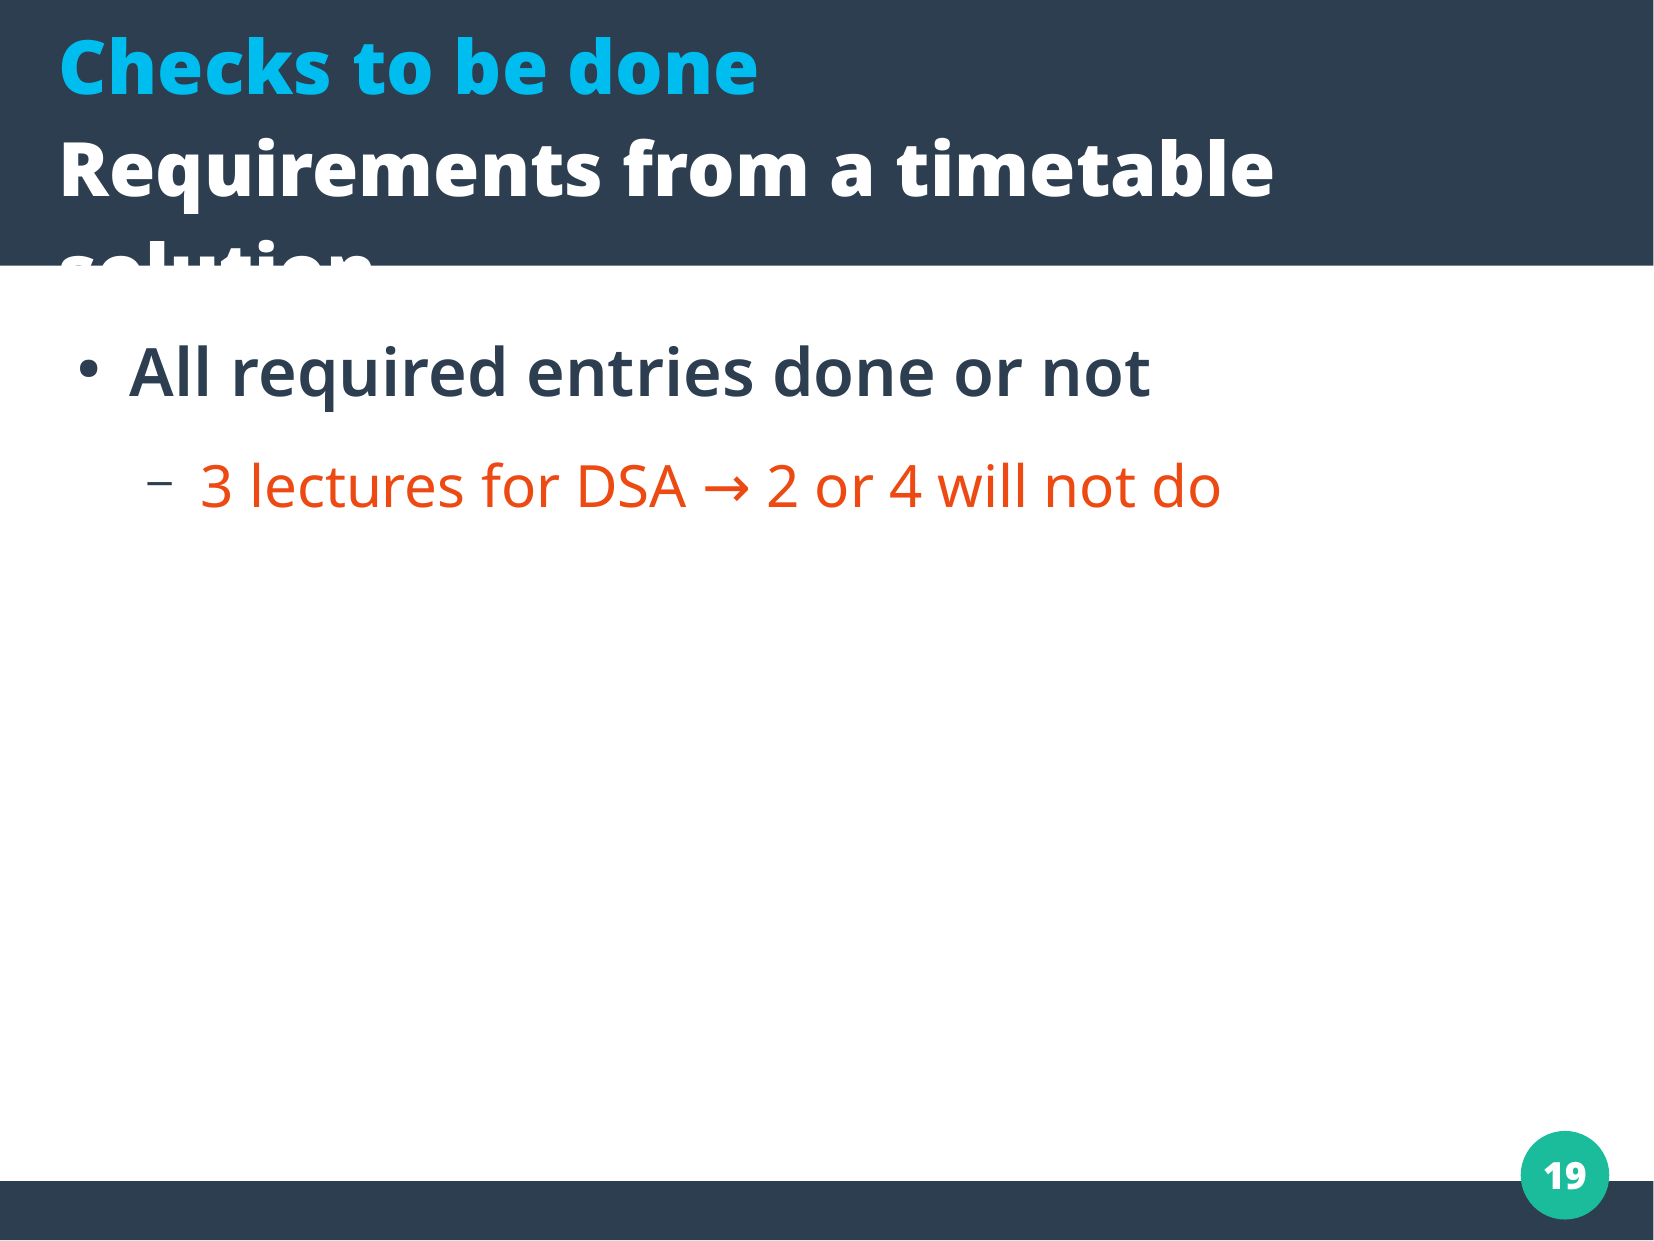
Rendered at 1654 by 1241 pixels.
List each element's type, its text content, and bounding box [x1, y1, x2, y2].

title Checks to be done Requirements from a timetable solution [59, 13, 1595, 172]
list All required entries done or not 3 lectures for DSA → 2 or 4 will not do [59, 324, 1595, 1152]
